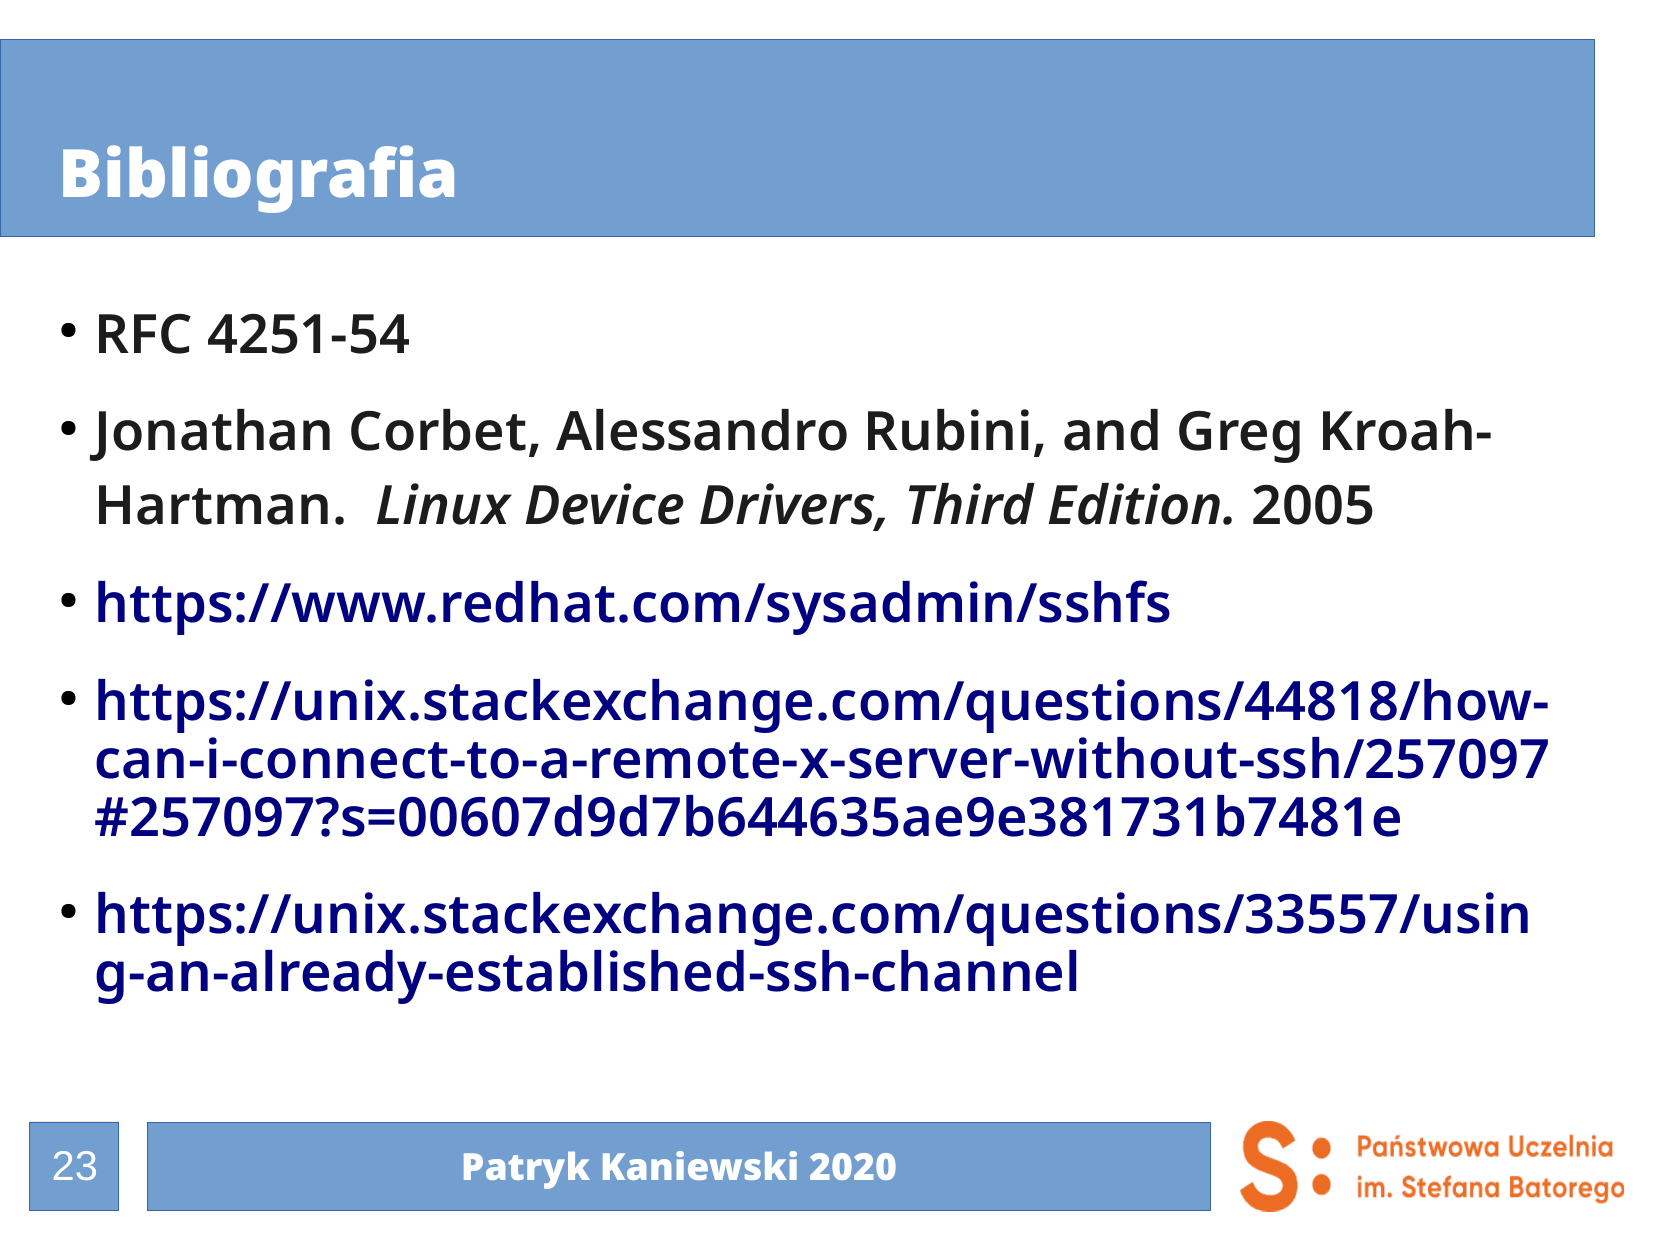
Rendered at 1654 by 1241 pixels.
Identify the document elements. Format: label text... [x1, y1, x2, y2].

title Bibliografia [59, 59, 1595, 217]
picture [1240, 1121, 1625, 1212]
list RFC 4251-54 Jonathan Corbet, Alessandro Rubini, and Greg Kroah-Hartman. Linux Device Drivers, Third Edition. 2005 https://www.redhat.com/sysadmin/sshfs https://unix.stackexchange.com/questions/44818/how-can-i-connect-to-a-remote-x-server-without-ssh/257097#257097?s=00607d9d7b644635ae9e381731b7481e https://unix.stackexchange.com/questions/33557/using-an-already-established-ssh-channel [59, 295, 1565, 1015]
